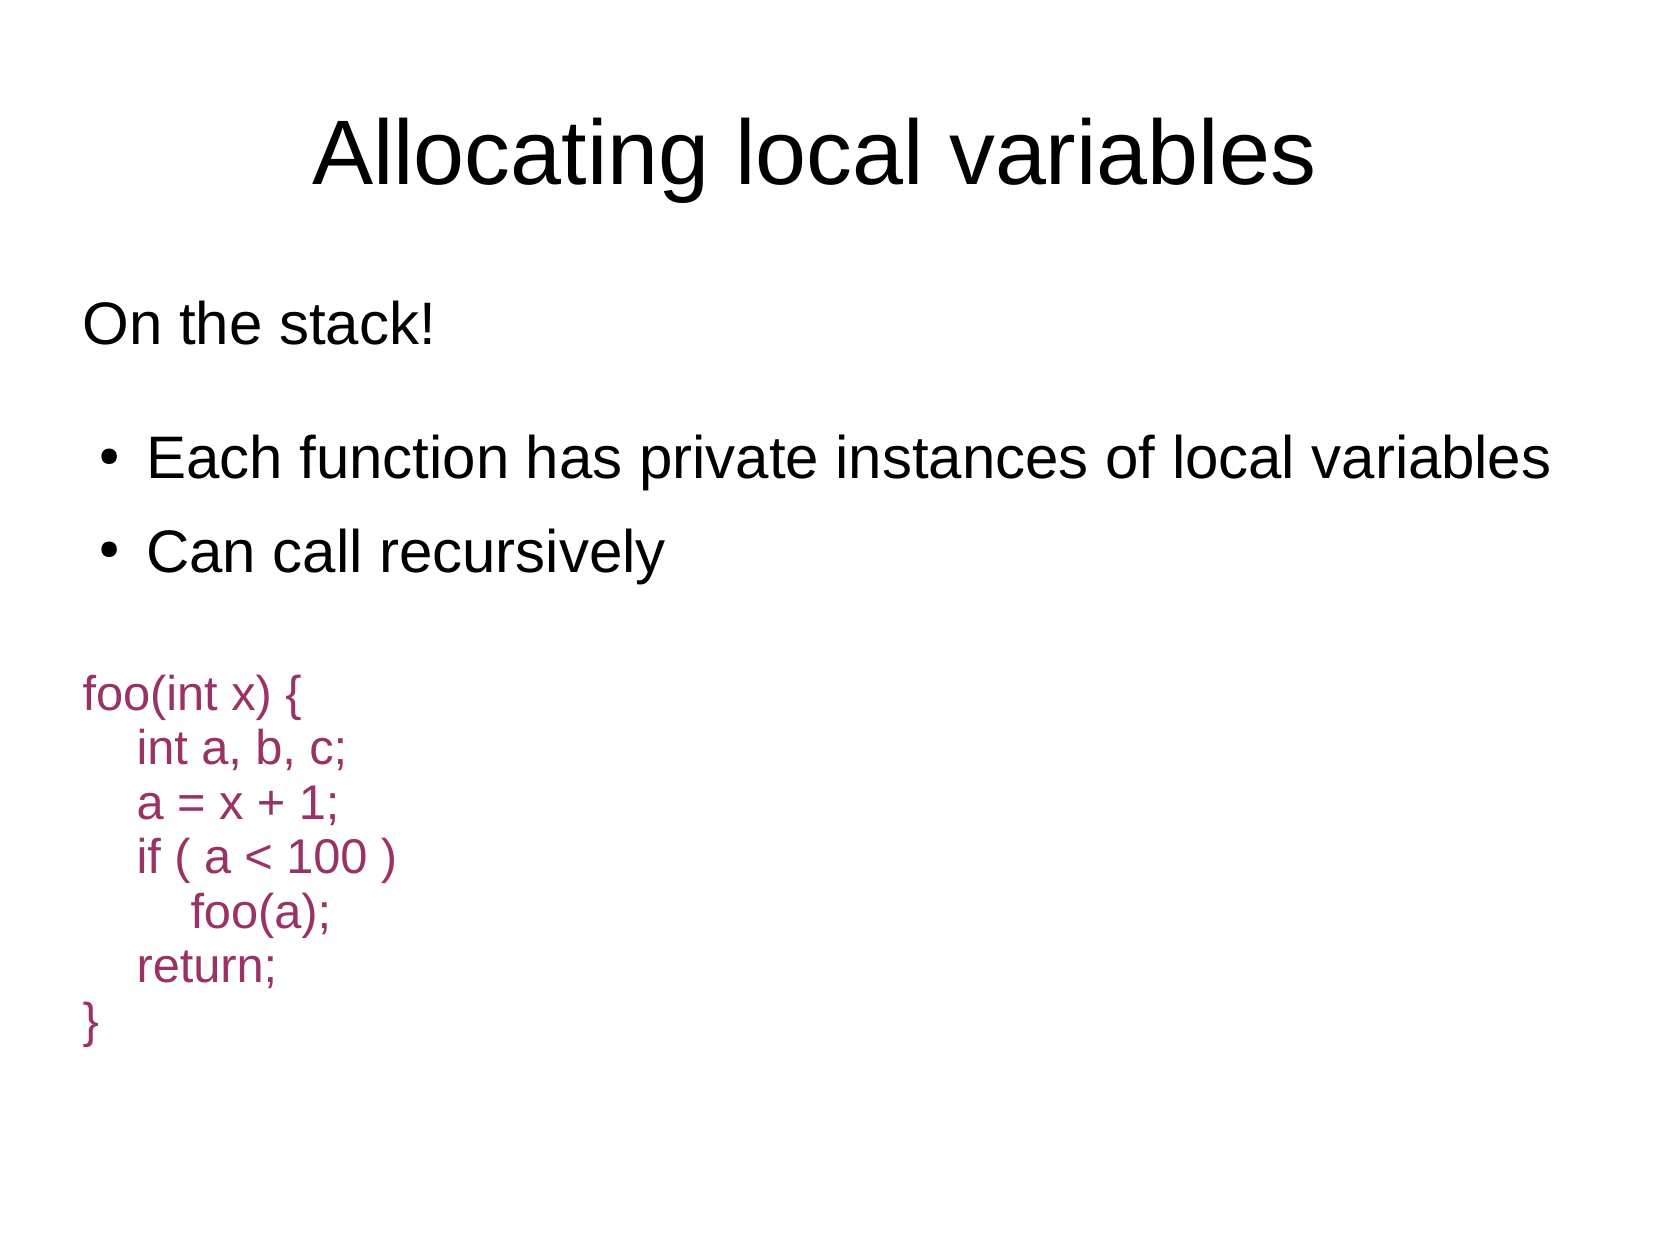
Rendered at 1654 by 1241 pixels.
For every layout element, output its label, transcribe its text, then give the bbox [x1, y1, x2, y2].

list On the stack! Each function has private instances of local variables Can call recursively foo(int x) { int a, b, c; a = x + 1; if ( a < 100 ) foo(a); return; } [82, 290, 1571, 1109]
title Allocating local variables [70, 49, 1559, 257]
